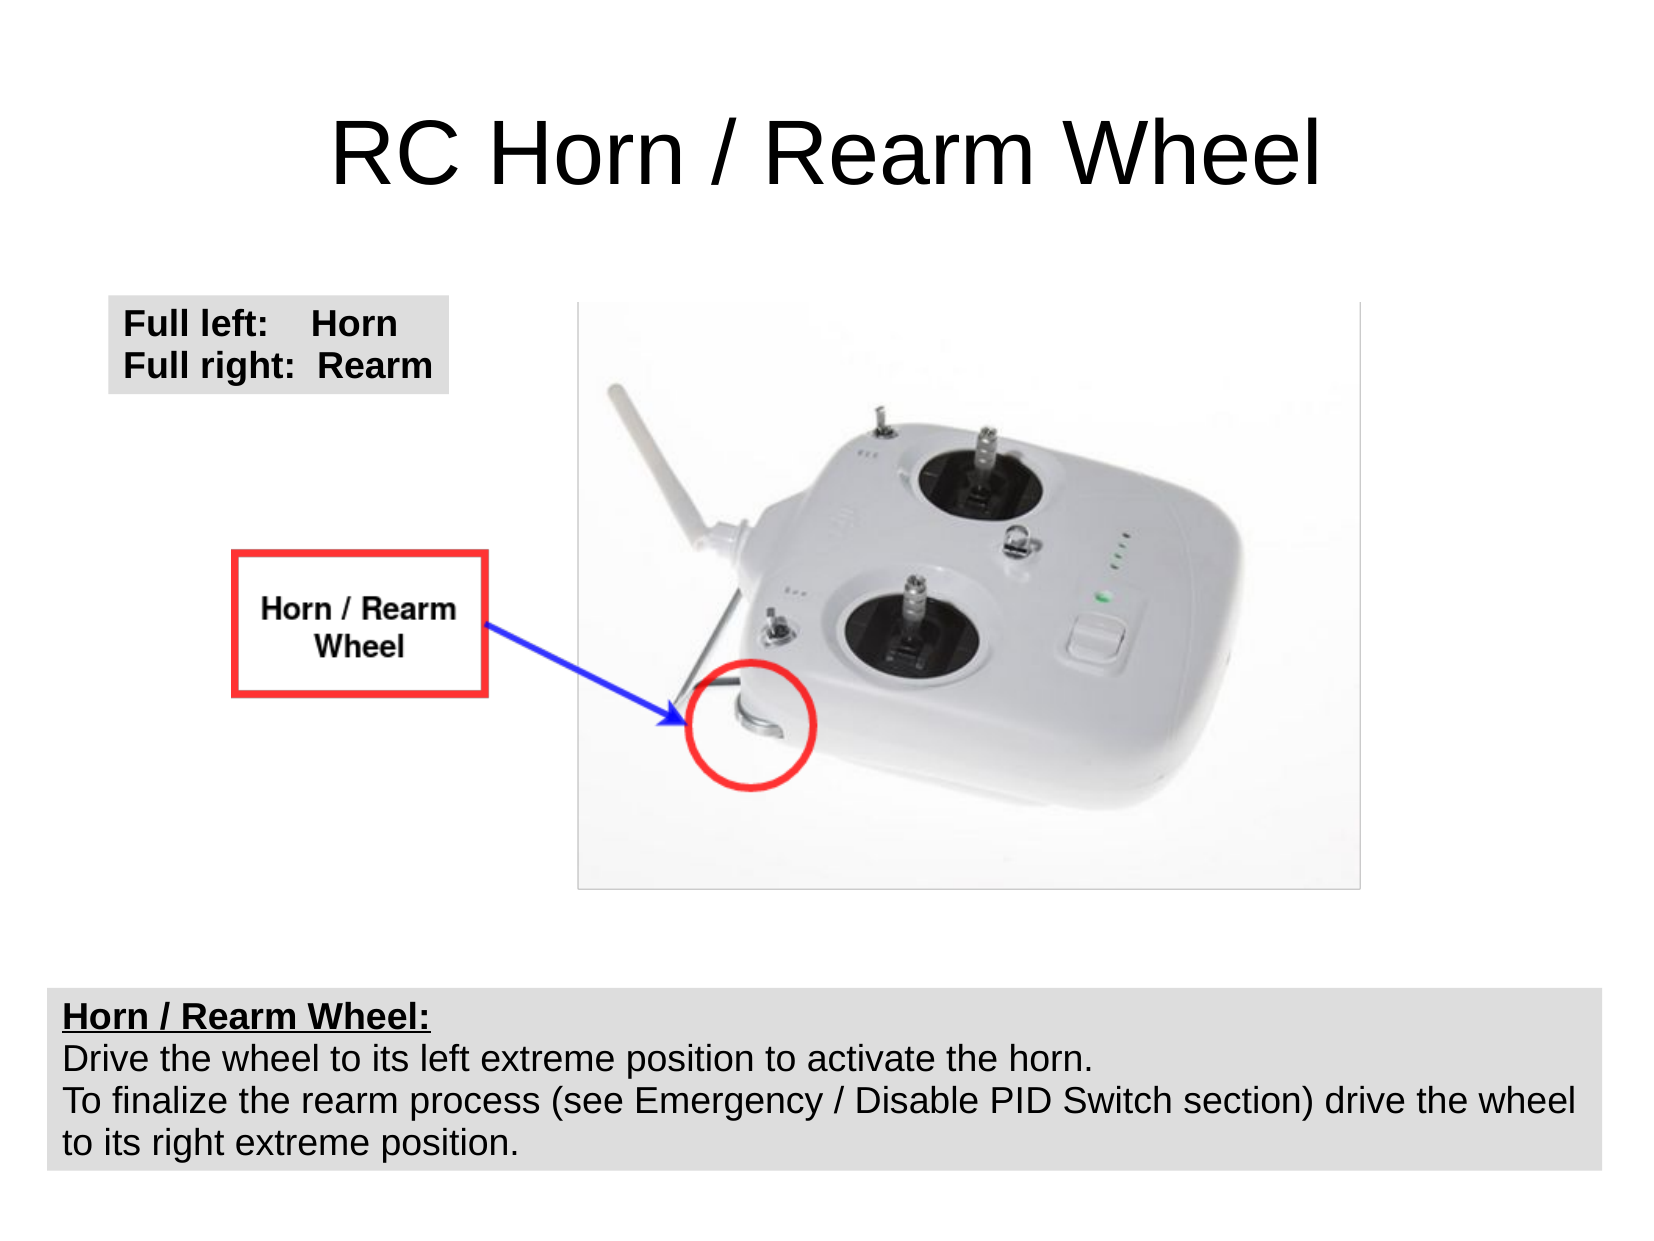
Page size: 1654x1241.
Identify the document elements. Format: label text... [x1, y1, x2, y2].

text_box Horn / Rearm Wheel: Drive the wheel to its left extreme position to activate the horn. To finalize the rearm process (see Emergency / Disable PID Switch section) drive the wheel to its right extreme position. [47, 987, 1603, 1171]
title RC Horn / Rearm Wheel [82, 49, 1571, 257]
picture [231, 302, 1362, 891]
text_box Full left: Horn Full right: Rearm [108, 295, 449, 395]
